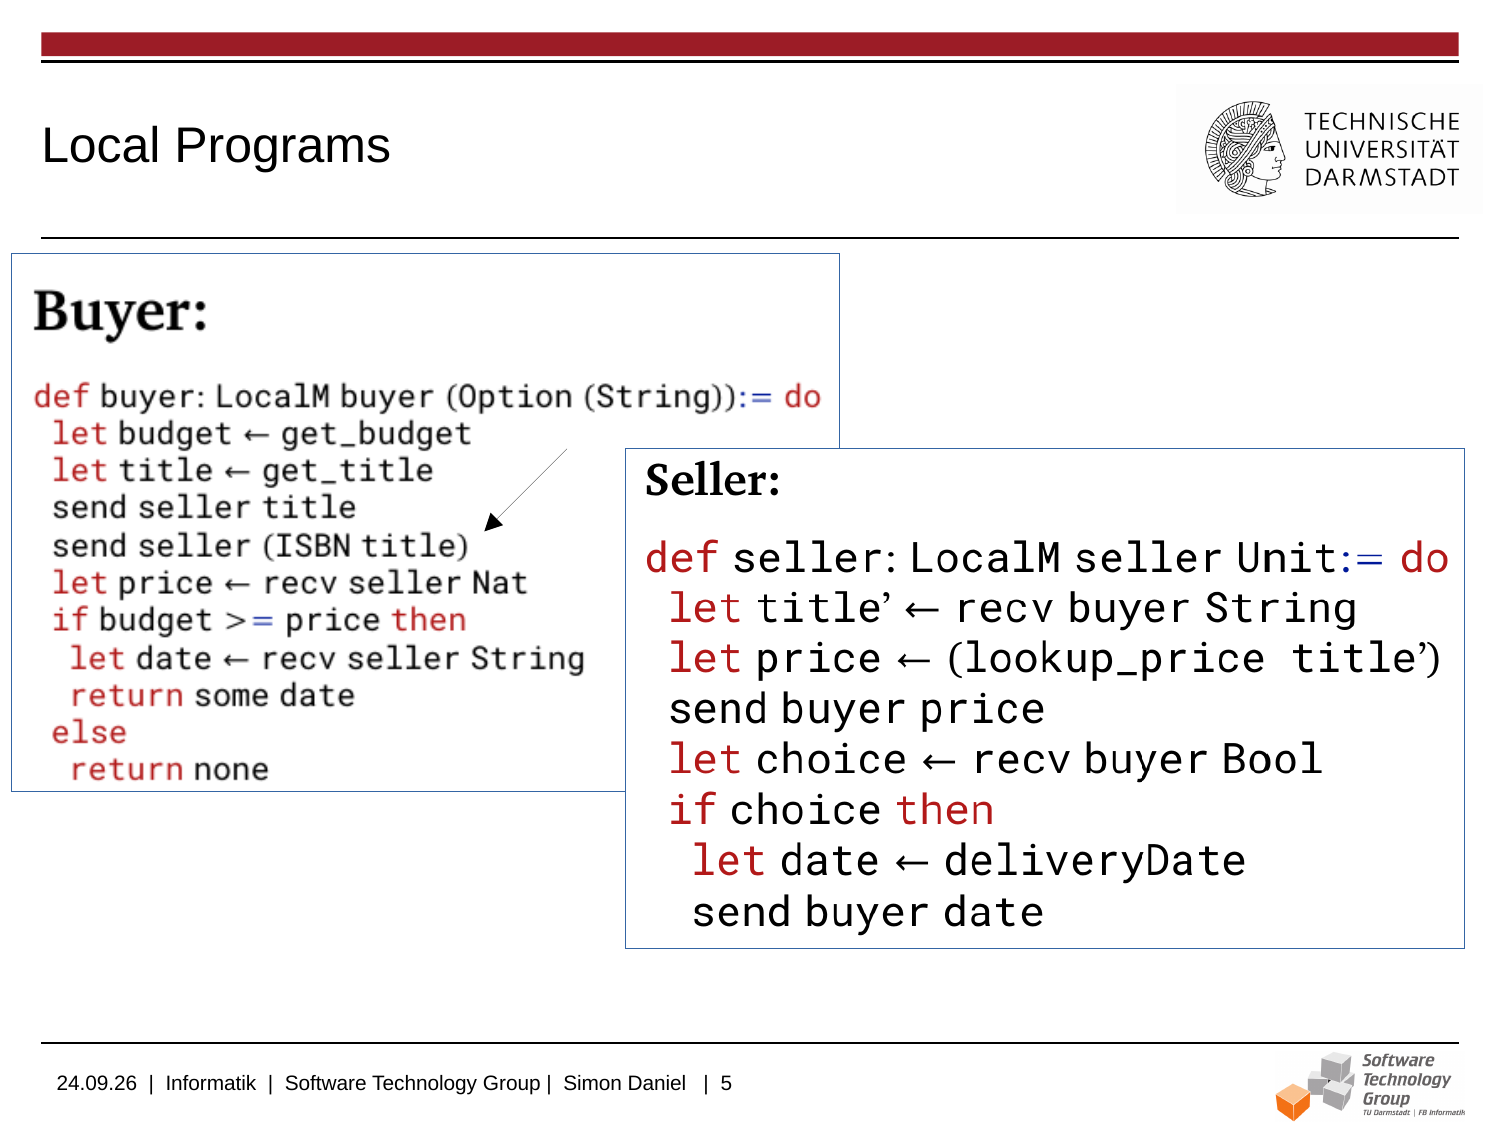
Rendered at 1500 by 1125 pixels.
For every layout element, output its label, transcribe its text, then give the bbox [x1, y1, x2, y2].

title Local Programs [41, 70, 1131, 221]
picture [1275, 1051, 1465, 1122]
picture [11, 253, 1465, 949]
